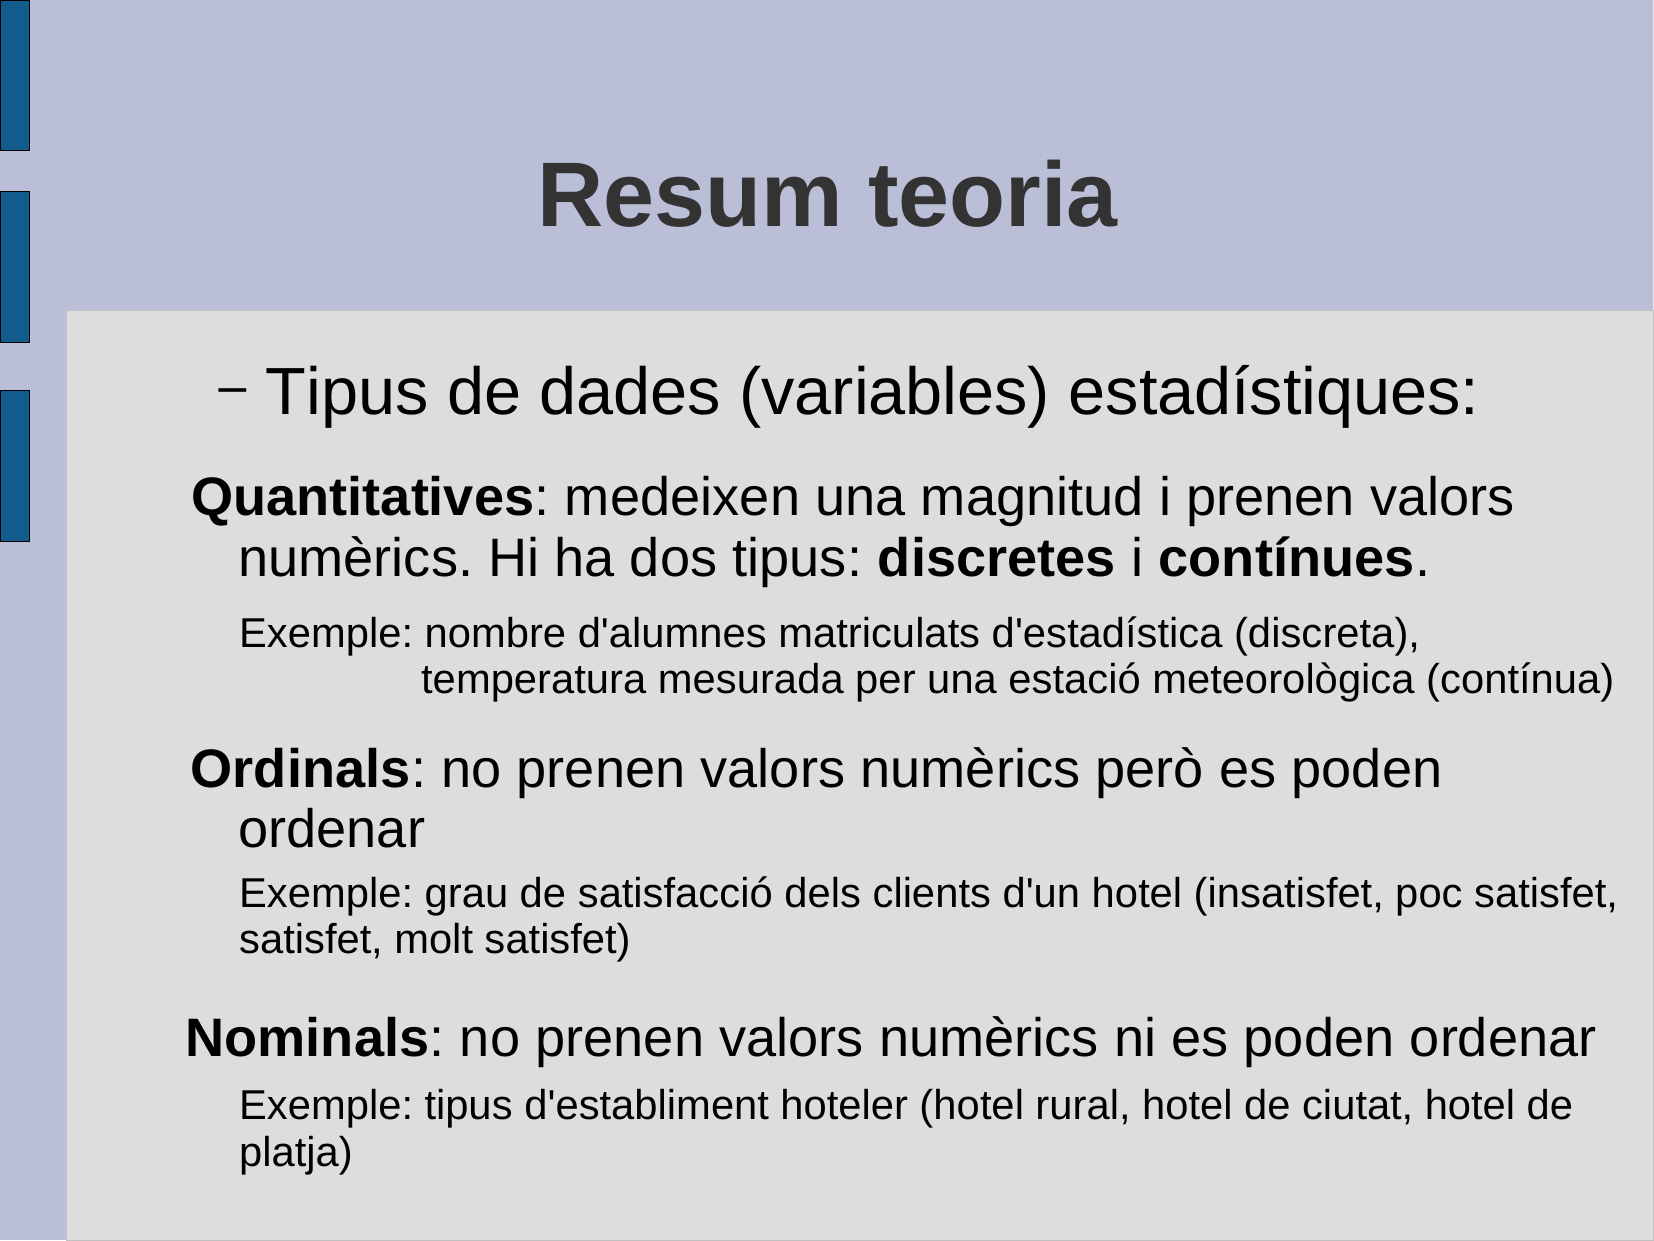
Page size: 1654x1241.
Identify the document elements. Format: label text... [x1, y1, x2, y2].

text_box Exemple: nombre d'alumnes matriculats d'estadística (discreta), temperatura mesurada per una estació meteorològica (contínua) [224, 602, 1642, 711]
text_box Ordinals: no prenen valors numèrics però es poden ordenar [81, 730, 1625, 886]
text_box Exemple: grau de satisfacció dels clients d'un hotel (insatisfet, poc satisfet, satisfet, molt satisfet) [224, 862, 1642, 971]
text_box Exemple: tipus d'establiment hoteler (hotel rural, hotel de ciutat, hotel de platja) [224, 1074, 1642, 1184]
text_box Quantitatives: medeixen una magnitud i prenen valors numèrics. Hi ha dos tipus: discretes i contínues. [81, 459, 1654, 599]
text_box Nominals: no prenen valors numèrics ni es poden ordenar [91, 1007, 1625, 1070]
title Resum teoria [121, 91, 1534, 299]
text_box Tipus de dades (variables) estadístiques: [124, 354, 1506, 459]
